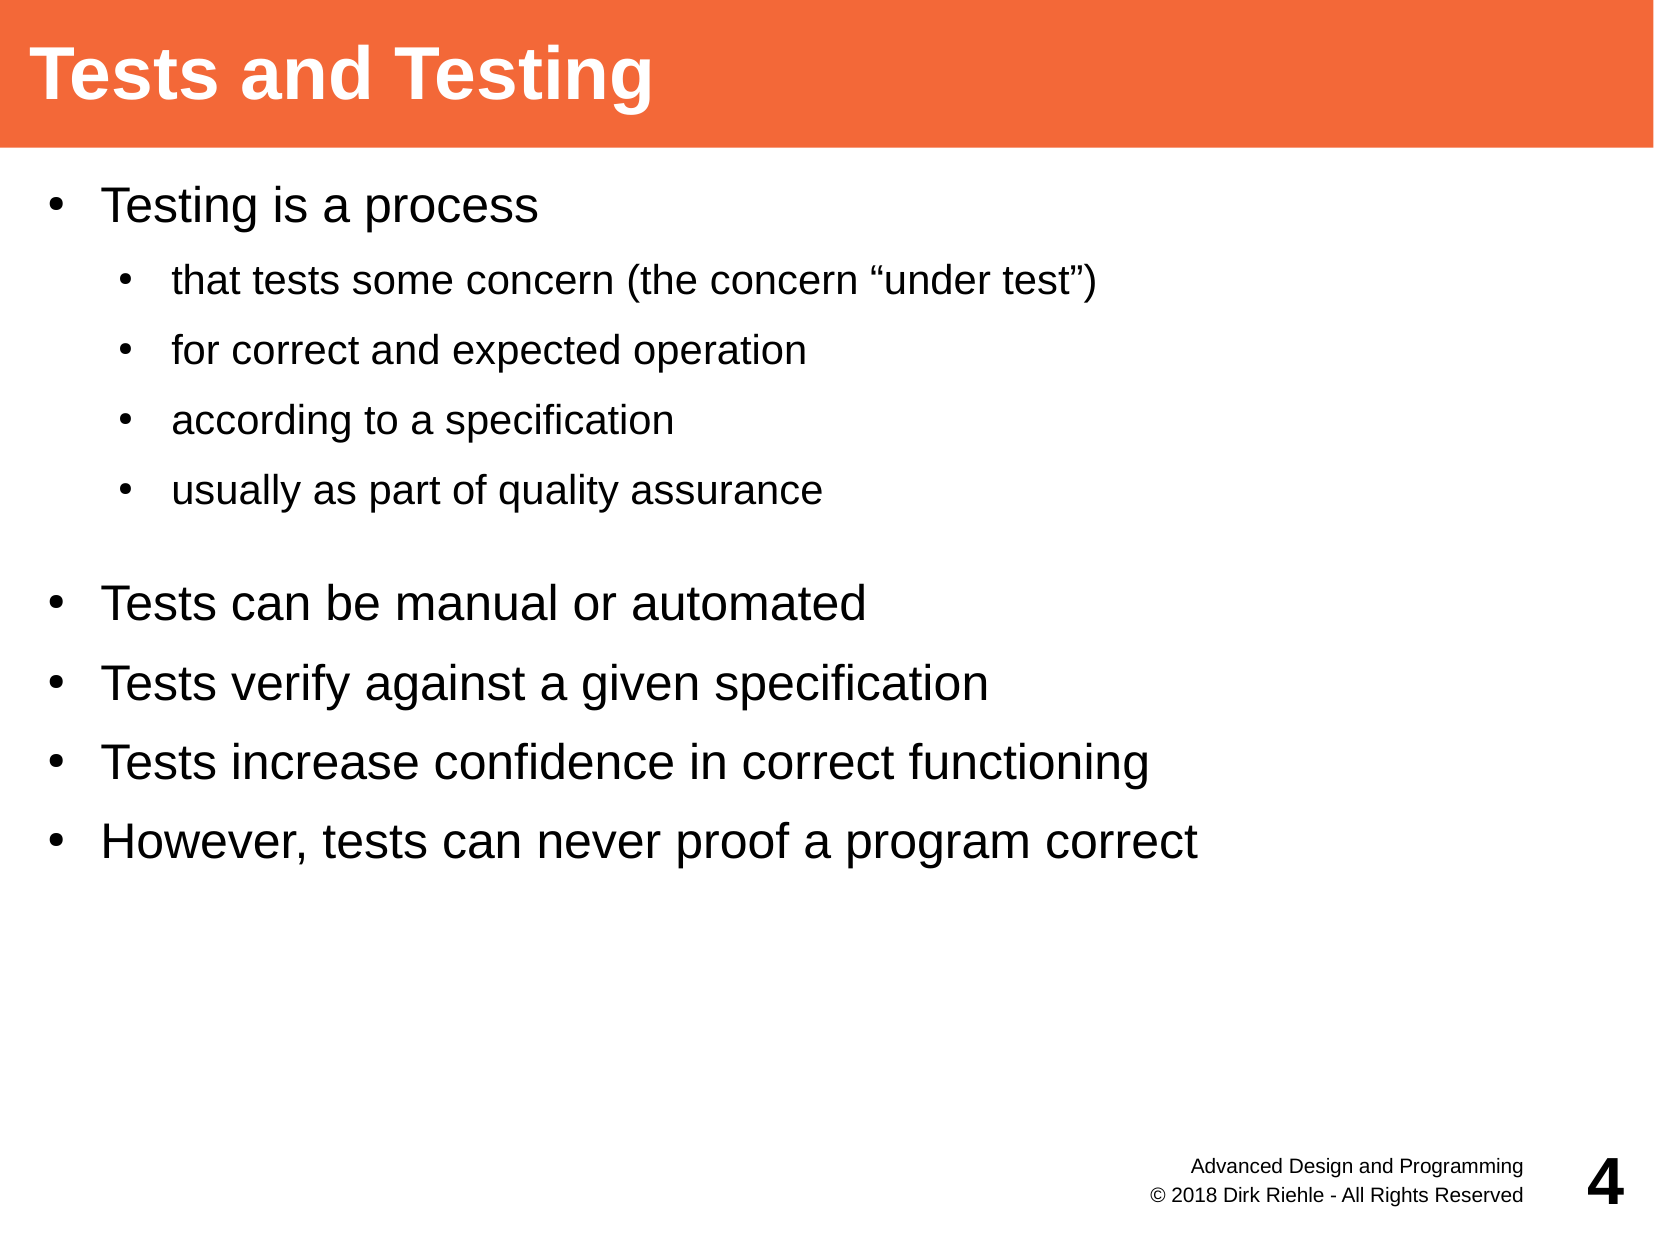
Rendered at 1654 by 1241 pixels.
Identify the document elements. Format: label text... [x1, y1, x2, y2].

title Tests and Testing [0, 0, 1654, 148]
list Testing is a process that tests some concern (the concern “under test”) for correct and expected operation according to a specification usually as part of quality assurance Tests can be manual or automated Tests verify against a given specification Tests increase confidence in correct functioning However, tests can never proof a program correct [29, 177, 1625, 1063]
